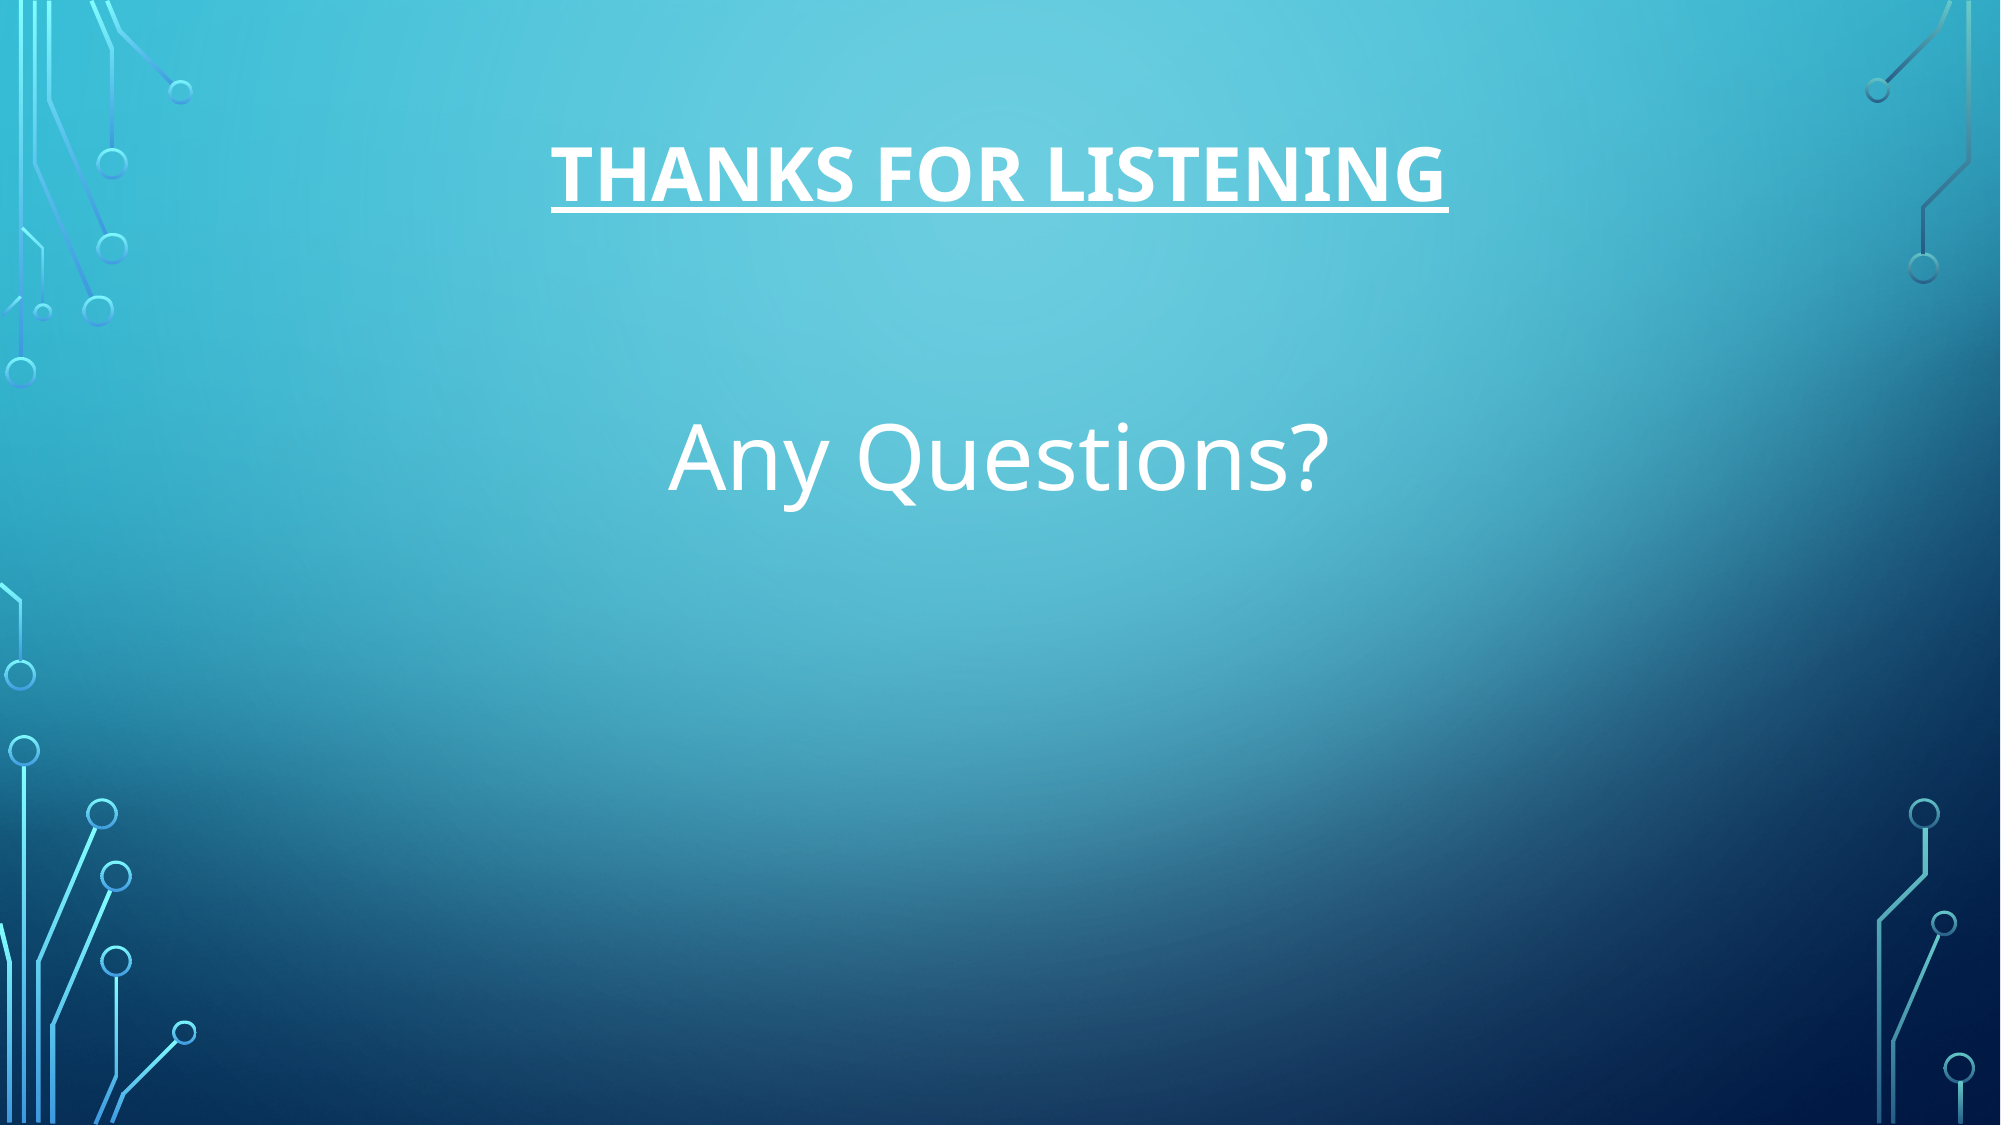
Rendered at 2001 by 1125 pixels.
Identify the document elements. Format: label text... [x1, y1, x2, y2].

list Any Questions? [187, 369, 1813, 951]
title Thanks for listening [187, 101, 1813, 344]
